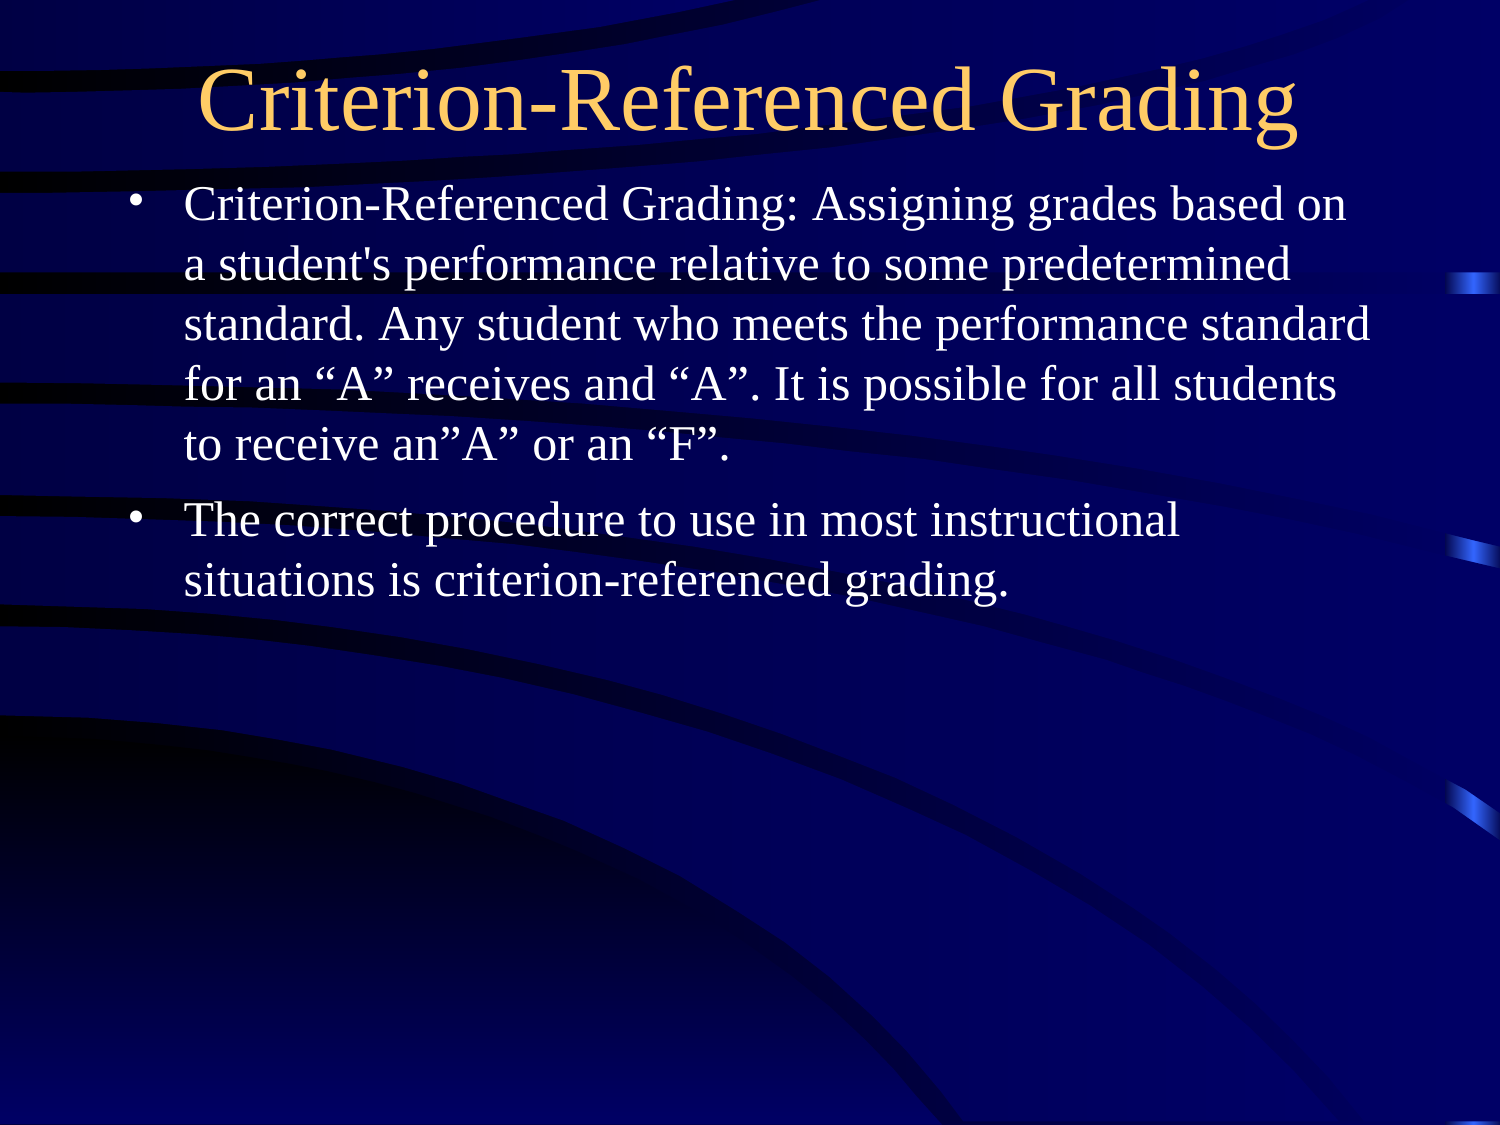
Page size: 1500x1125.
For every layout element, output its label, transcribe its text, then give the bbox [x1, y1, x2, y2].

list Criterion-Referenced Grading: Assigning grades based on a student's performance relative to some predetermined standard. Any student who meets the performance standard for an “A” receives and “A”. It is possible for all students to receive an”A” or an “F”. The correct procedure to use in most instructional situations is criterion-referenced grading. [112, 162, 1388, 1125]
title Criterion-Referenced Grading [112, 0, 1388, 162]
